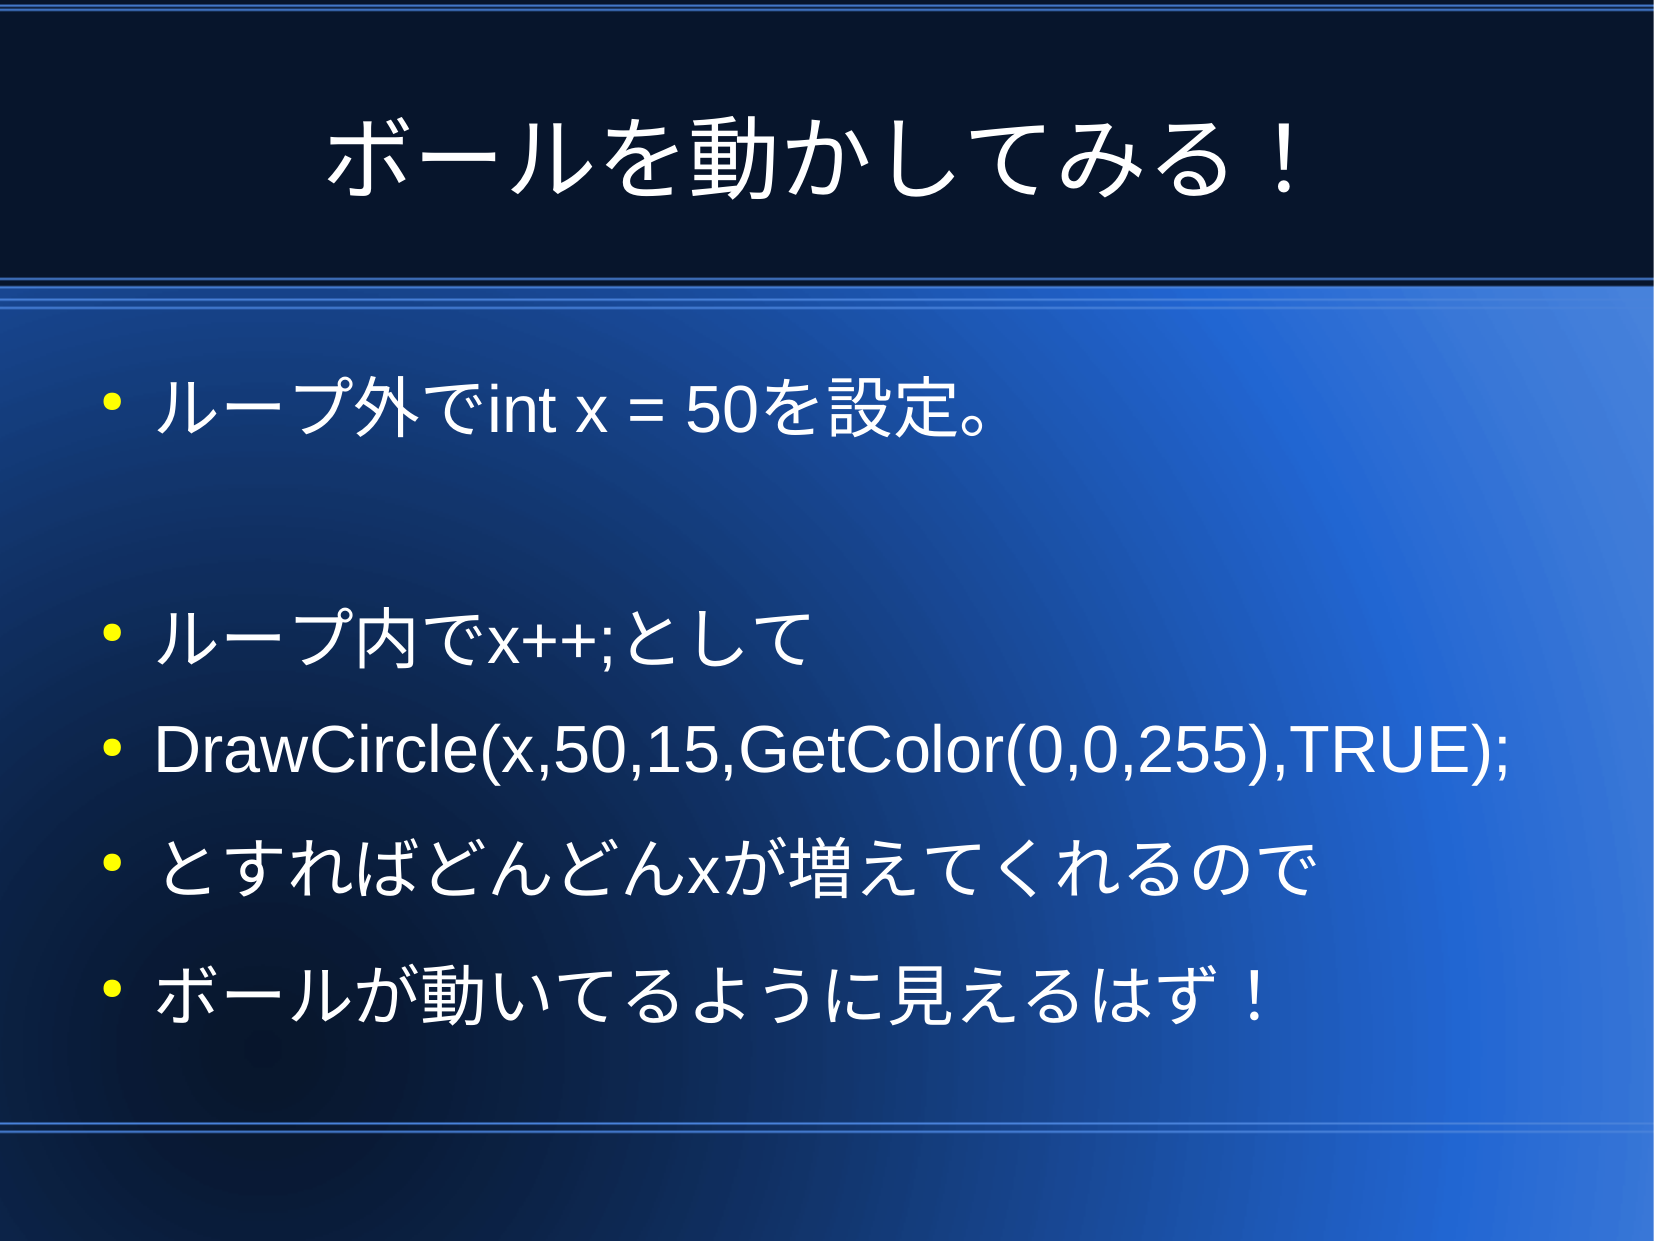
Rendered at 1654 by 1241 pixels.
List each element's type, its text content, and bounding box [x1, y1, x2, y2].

title ボールを動かしてみる！ [82, 49, 1571, 257]
list ループ外でint x = 50を設定。 ループ内でx++;として DrawCircle(x,50,15,GetColor(0,0,255),TRUE); とすればどんどんxが増えてくれるので ボールが動いてるように見えるはず！ [82, 355, 1571, 1174]
picture [0, 0, 1654, 1241]
